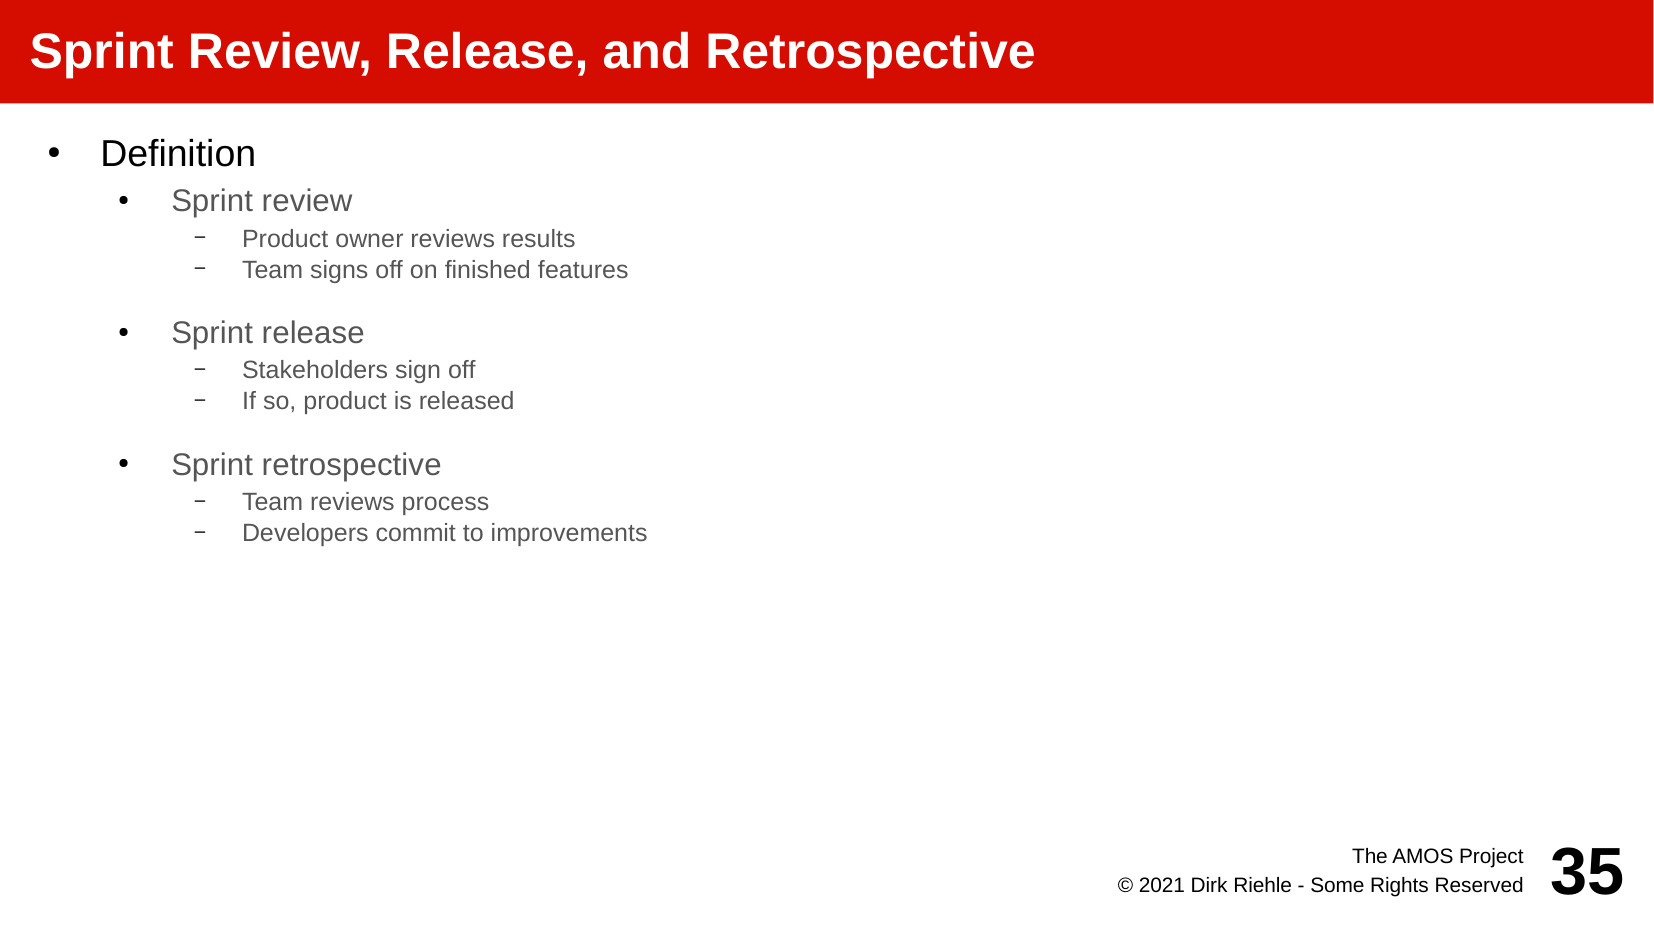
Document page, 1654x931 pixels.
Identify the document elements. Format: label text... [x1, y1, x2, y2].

list Definition Sprint review Product owner reviews results Team signs off on finished features Sprint release Stakeholders sign off If so, product is released Sprint retrospective Team reviews process Developers commit to improvements [29, 132, 1625, 813]
title Sprint Review, Release, and Retrospective [0, 0, 1654, 104]
